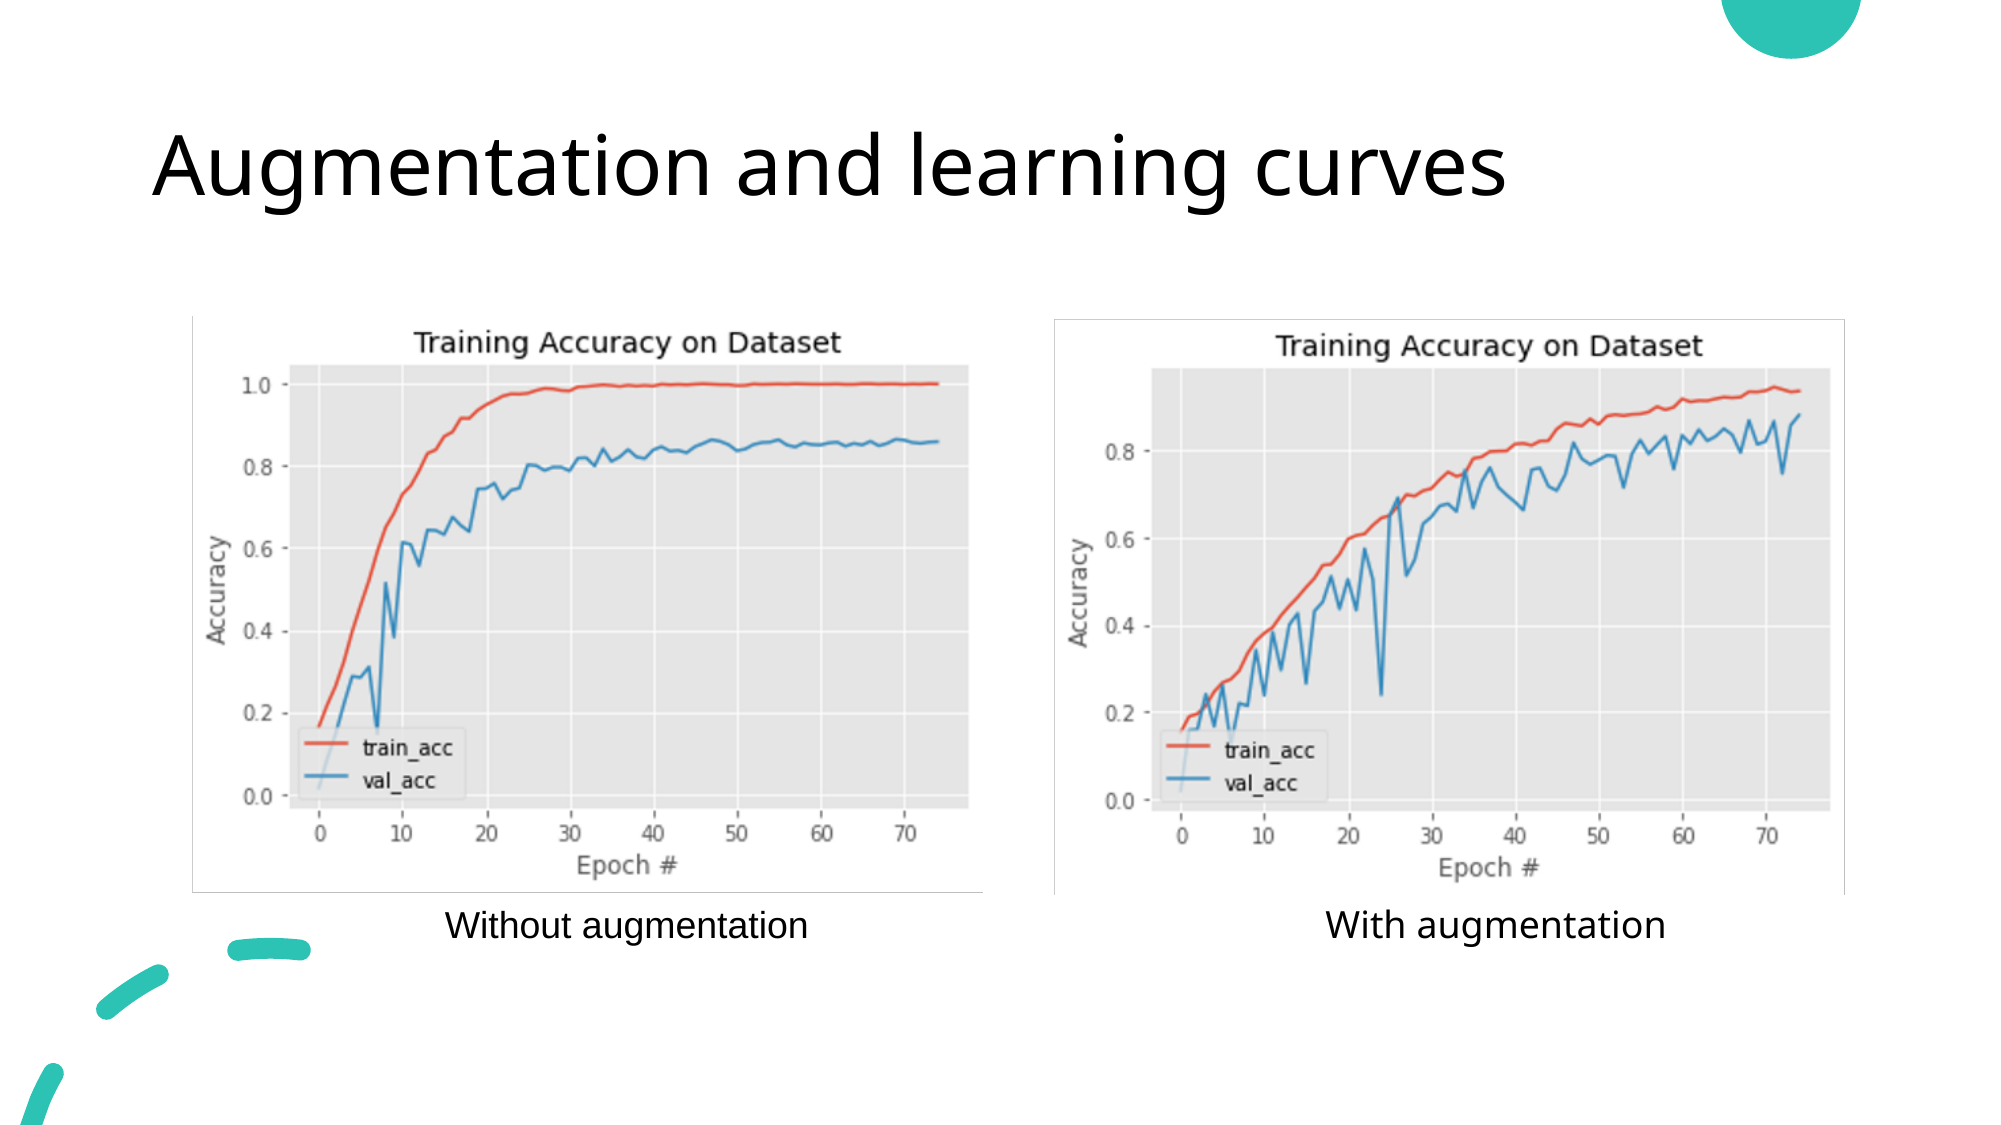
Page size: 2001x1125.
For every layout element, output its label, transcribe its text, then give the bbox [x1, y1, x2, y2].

title Augmentation and learning curves [137, 59, 1863, 278]
text_box Without augmentation [429, 894, 880, 955]
text_box With augmentation [1310, 893, 1761, 1000]
picture [1053, 318, 1846, 895]
picture [191, 316, 983, 894]
